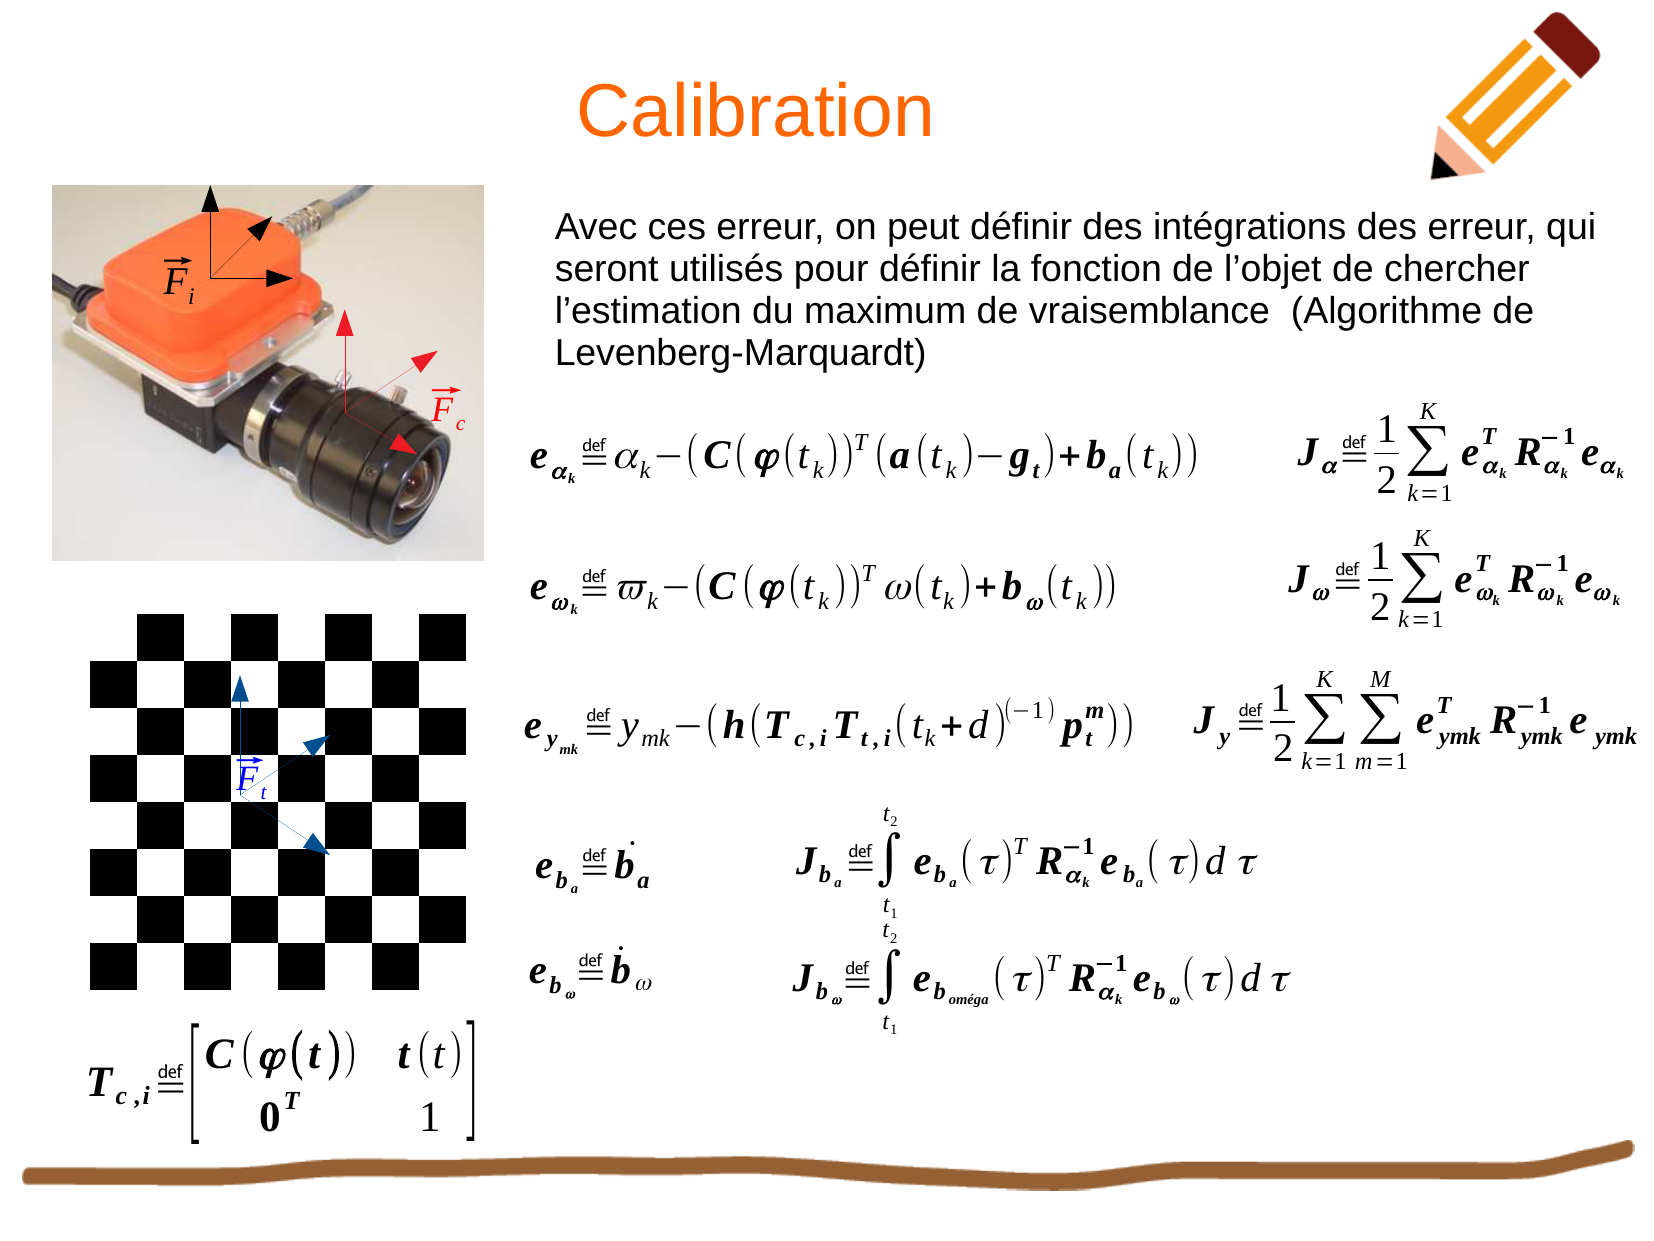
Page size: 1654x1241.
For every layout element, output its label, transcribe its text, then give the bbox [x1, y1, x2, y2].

chart [525, 840, 661, 897]
chart [225, 755, 276, 805]
chart [151, 255, 206, 310]
chart [519, 427, 1209, 487]
chart [518, 945, 661, 999]
picture [22, 1140, 1635, 1191]
chart [420, 385, 475, 436]
chart [519, 558, 1129, 618]
text_box Avec ces erreur, on peut définir des intégrations des erreur, qui seront utilisés pour définir la fonction de l’objet de chercher l’estimation du maximum de vraisemblance (Algorithme de Levenberg-Marquardt) [540, 198, 1636, 382]
picture [90, 614, 466, 991]
chart [1284, 396, 1636, 507]
chart [513, 695, 1299, 1038]
picture [52, 185, 484, 561]
title Calibration [82, 49, 1430, 172]
chart [1181, 665, 1648, 775]
picture [1430, 12, 1601, 181]
chart [1275, 523, 1631, 634]
chart [75, 1020, 489, 1146]
